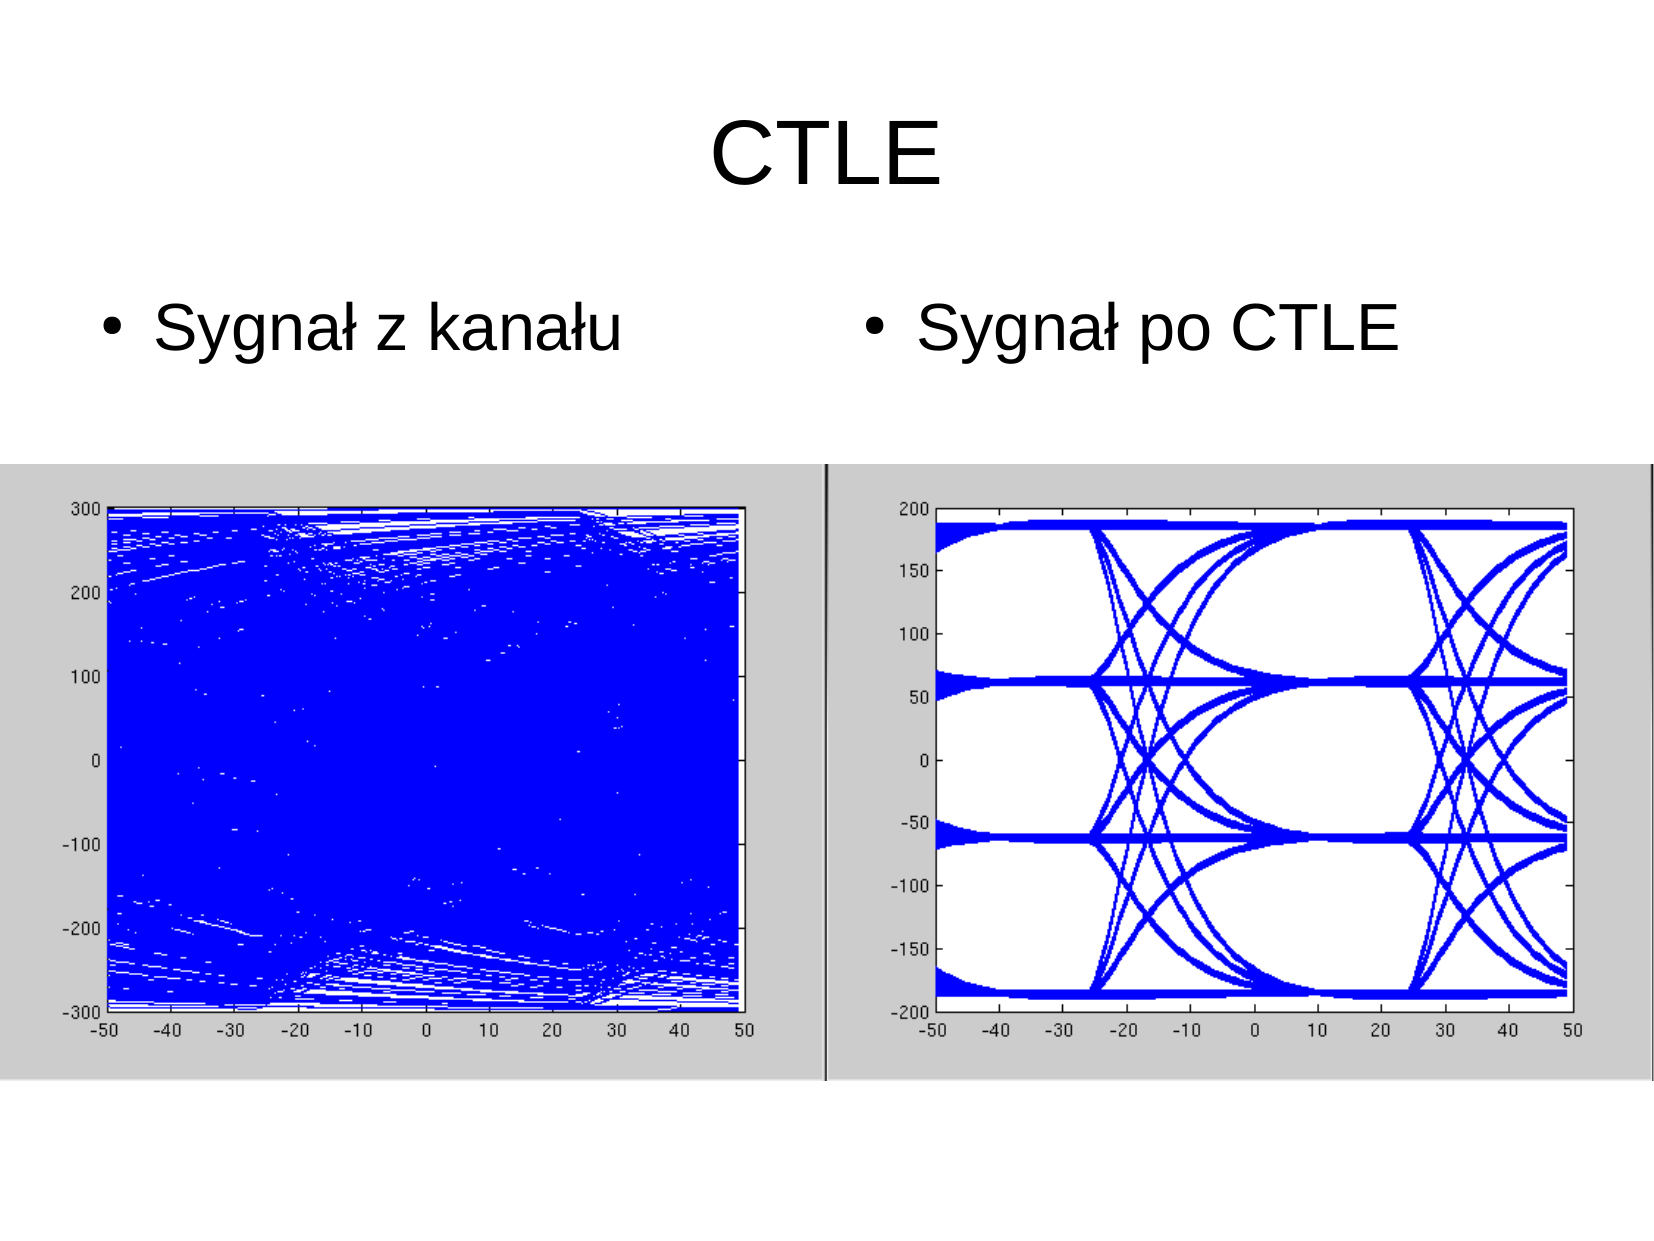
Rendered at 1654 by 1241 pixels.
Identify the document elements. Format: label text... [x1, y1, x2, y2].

title CTLE [82, 49, 1571, 257]
picture [0, 464, 1654, 1081]
list Sygnał z kanału [82, 290, 809, 464]
list Sygnał po CTLE [845, 290, 1572, 464]
